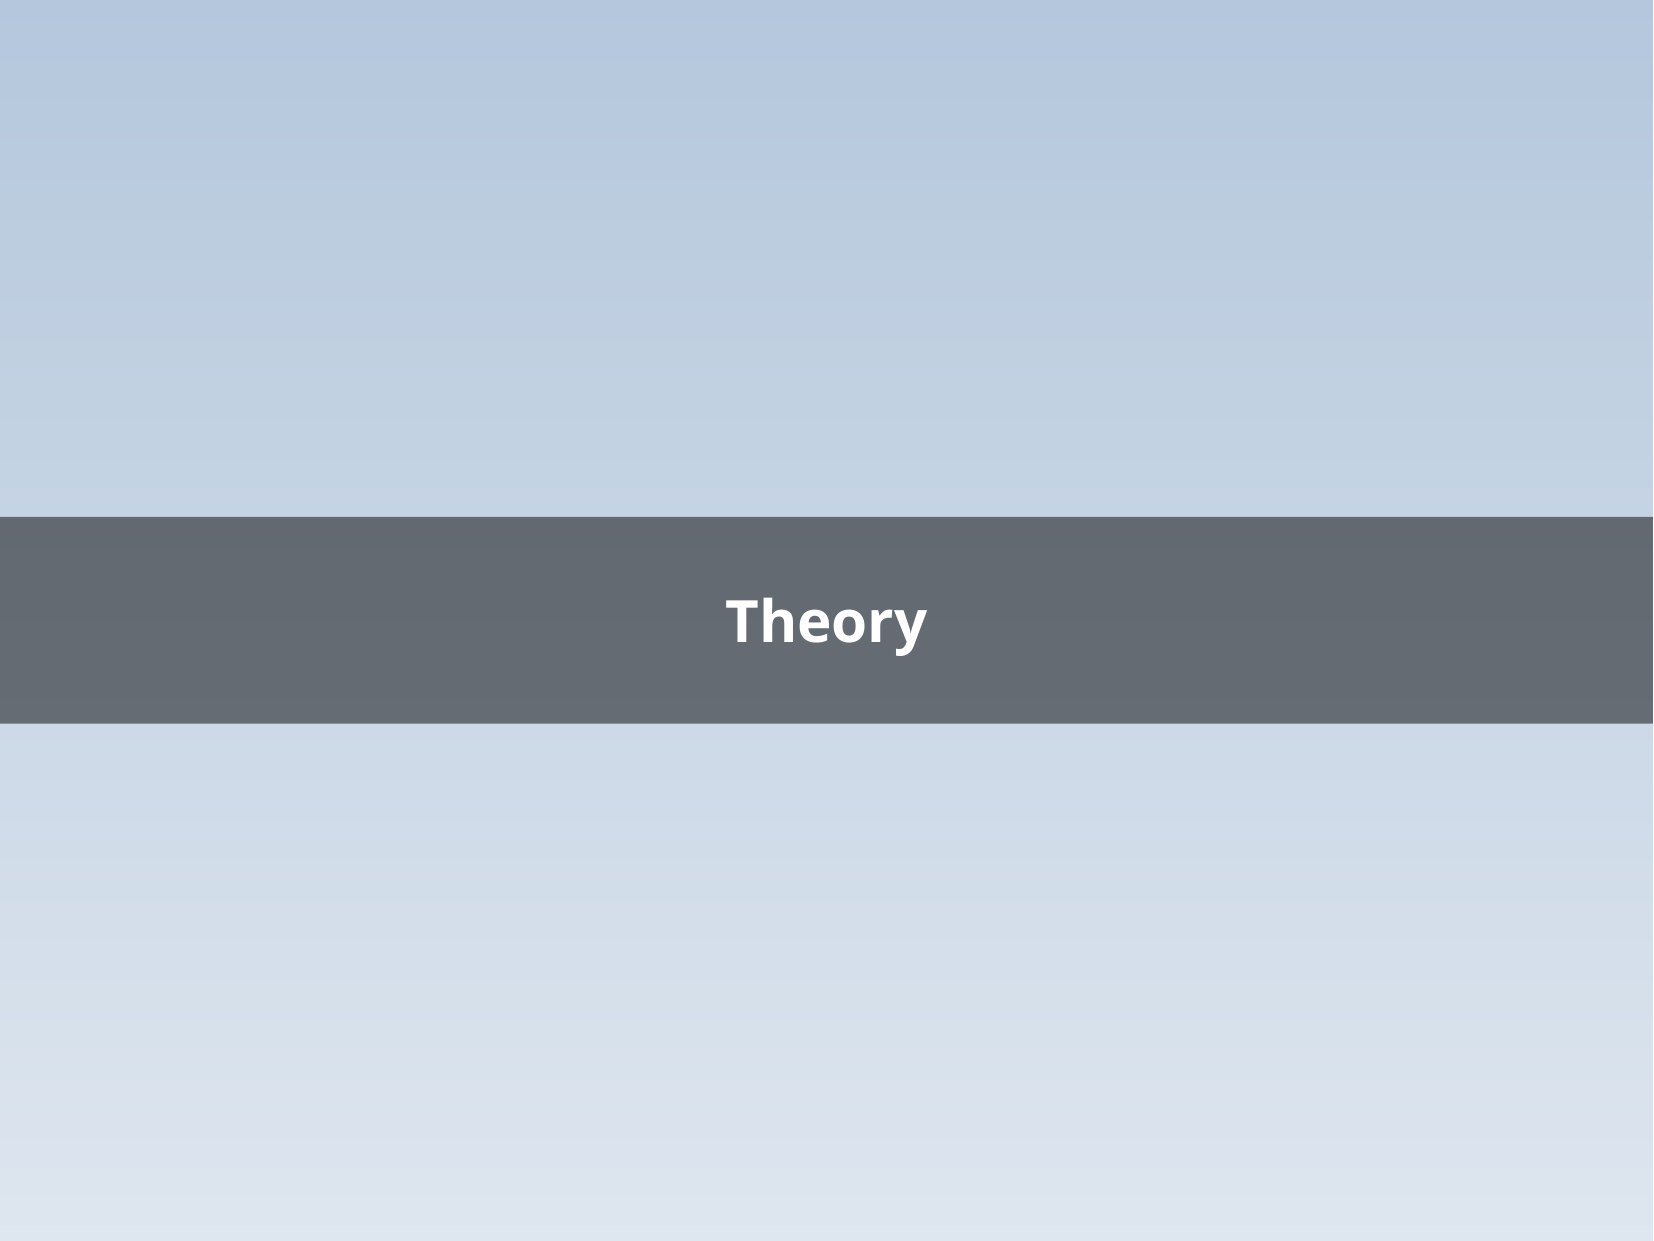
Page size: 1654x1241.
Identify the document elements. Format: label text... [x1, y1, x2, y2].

title Theory [58, 546, 1594, 695]
